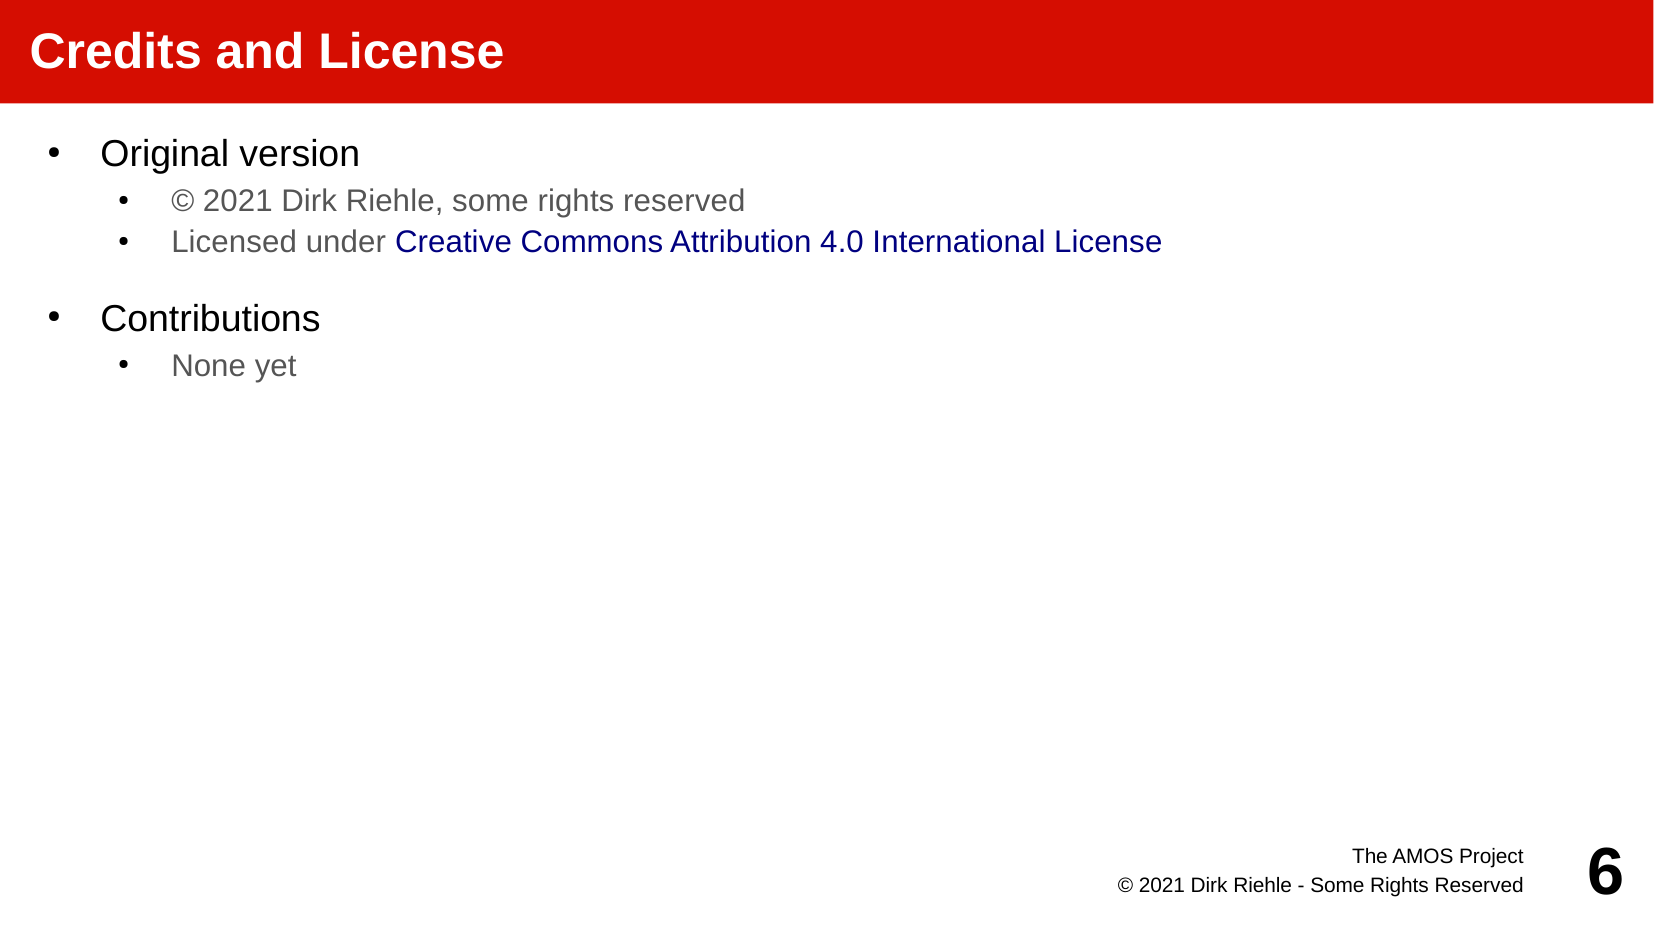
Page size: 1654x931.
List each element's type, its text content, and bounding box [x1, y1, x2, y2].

list Original version © 2021 Dirk Riehle, some rights reserved Licensed under Creative Commons Attribution 4.0 International License Contributions None yet [29, 132, 1625, 813]
title Credits and License [0, 0, 1654, 104]
